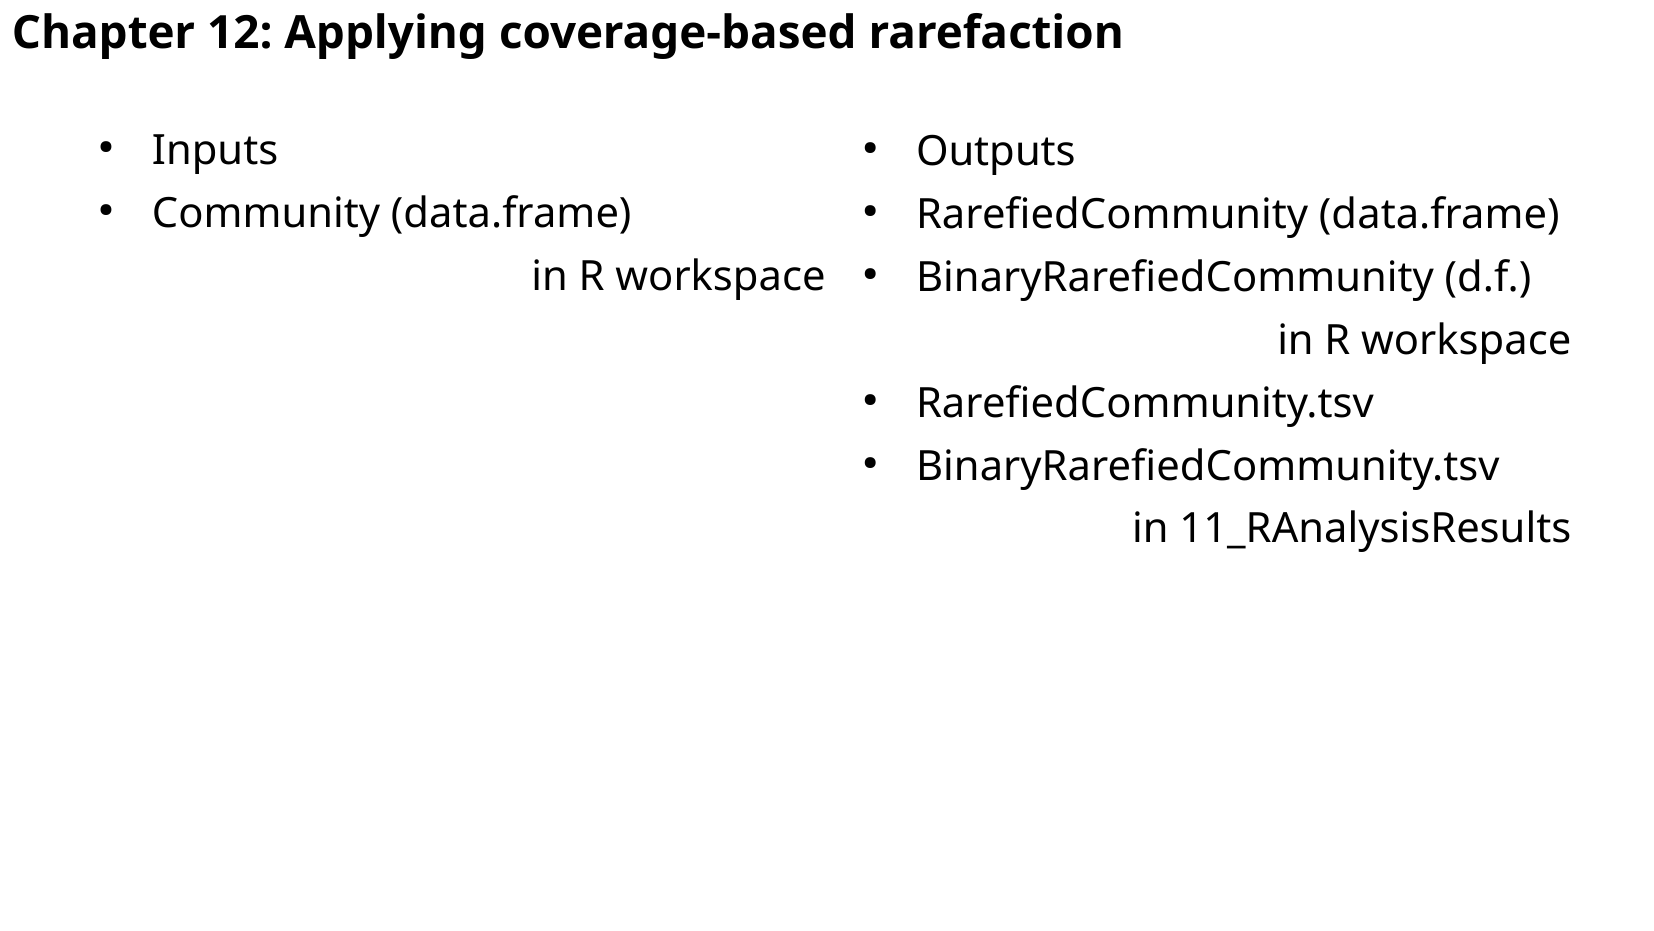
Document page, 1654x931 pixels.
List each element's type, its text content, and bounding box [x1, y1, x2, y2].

list Outputs RarefiedCommunity (data.frame) BinaryRarefiedCommunity (d.f.) in R workspace RarefiedCommunity.tsv BinaryRarefiedCommunity.tsv in 11_RAnalysisResults [845, 120, 1572, 759]
title Chapter 12: Applying coverage-based rarefaction [11, 0, 1642, 130]
list Inputs Community (data.frame) in R workspace [81, 119, 826, 809]
